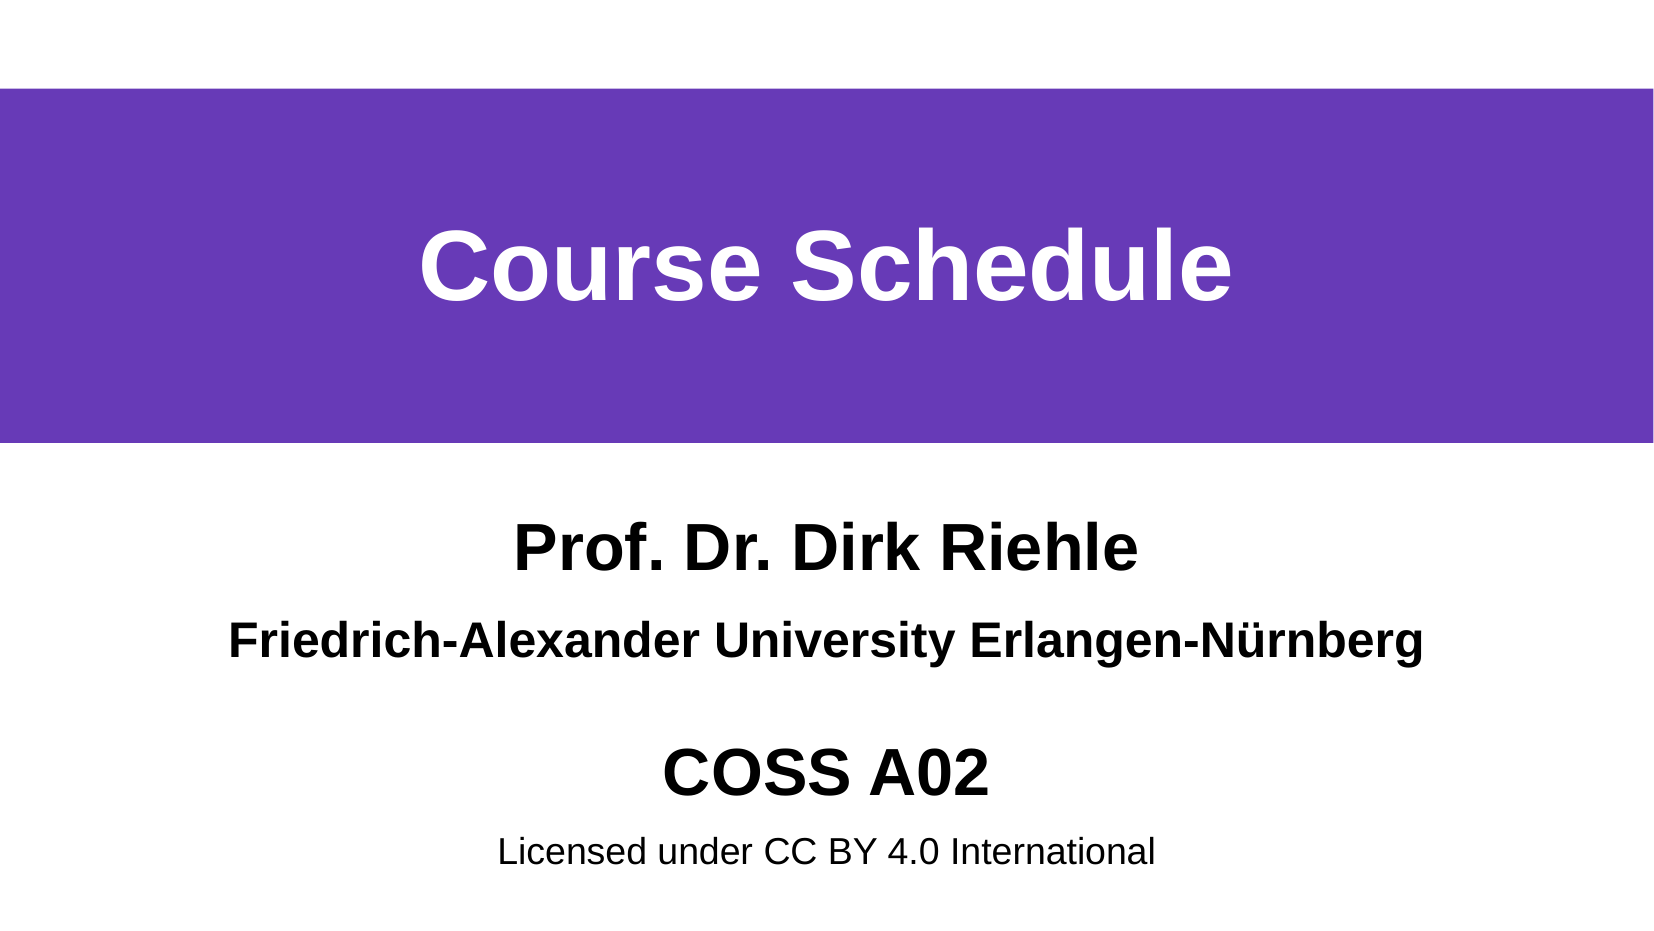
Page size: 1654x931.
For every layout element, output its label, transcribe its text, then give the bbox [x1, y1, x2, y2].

title Course Schedule [0, 88, 1654, 443]
subtitle Prof. Dr. Dirk Riehle Friedrich-Alexander University Erlangen-Nürnberg COSS A02 Licensed under CC BY 4.0 International [29, 472, 1625, 886]
